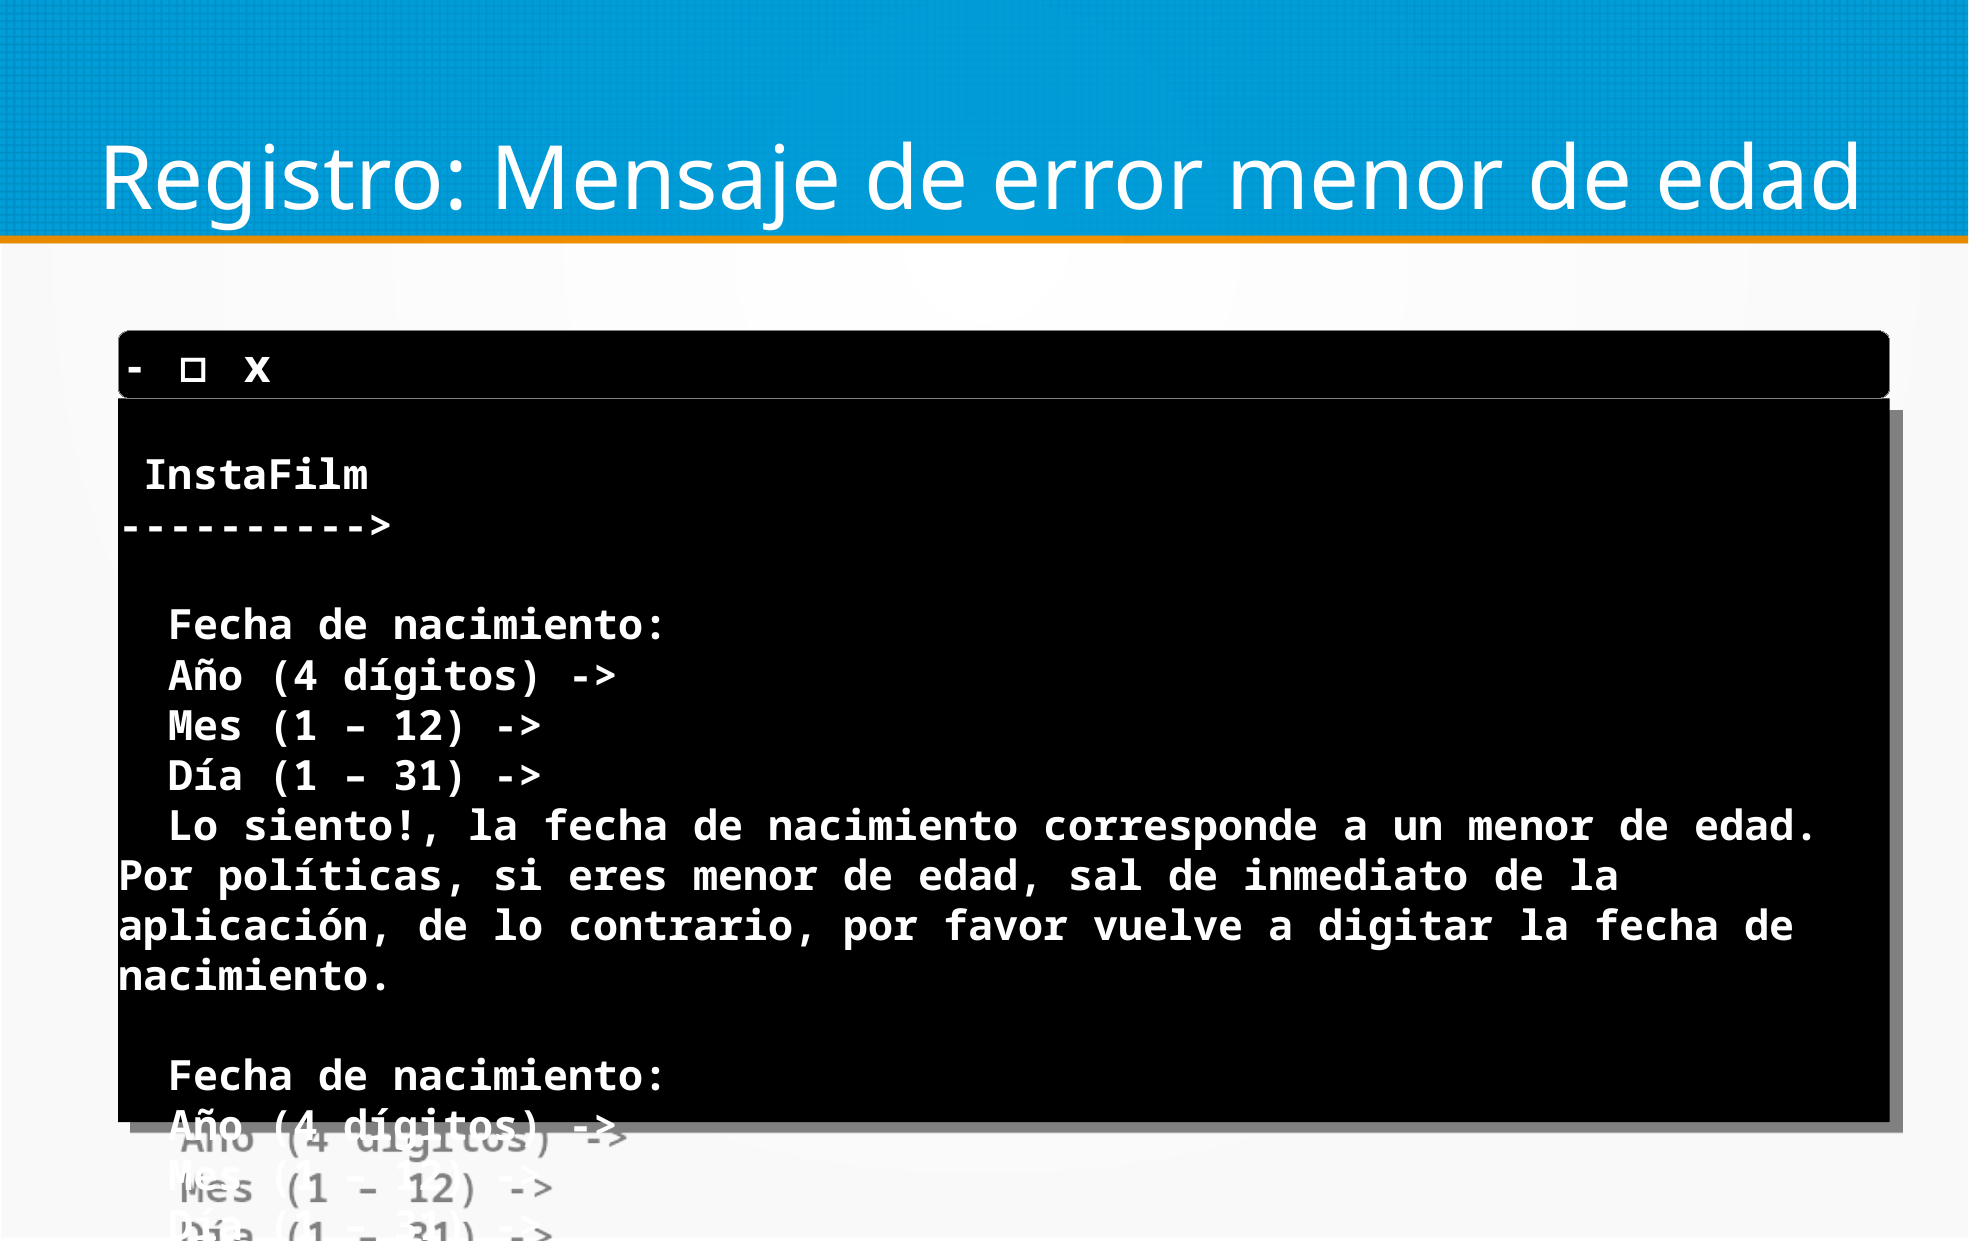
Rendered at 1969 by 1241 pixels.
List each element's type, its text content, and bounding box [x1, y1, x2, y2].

text_box InstaFilm ----------> Fecha de nacimiento: Año (4 dígitos) -> Mes (1 – 12) -> Día (1 – 31) -> Lo siento!, la fecha de nacimiento corresponde a un menor de edad. Por políticas, si eres menor de edad, sal de inmediato de la aplicación, de lo contrario, por favor vuelve a digitar la fecha de nacimiento. Fecha de nacimiento: Año (4 dígitos) -> Mes (1 – 12) -> Día (1 – 31) -> [118, 398, 1890, 1123]
text_box - □ x [118, 330, 1890, 399]
title Registro: Mensaje de error menor de edad [98, 19, 1870, 227]
